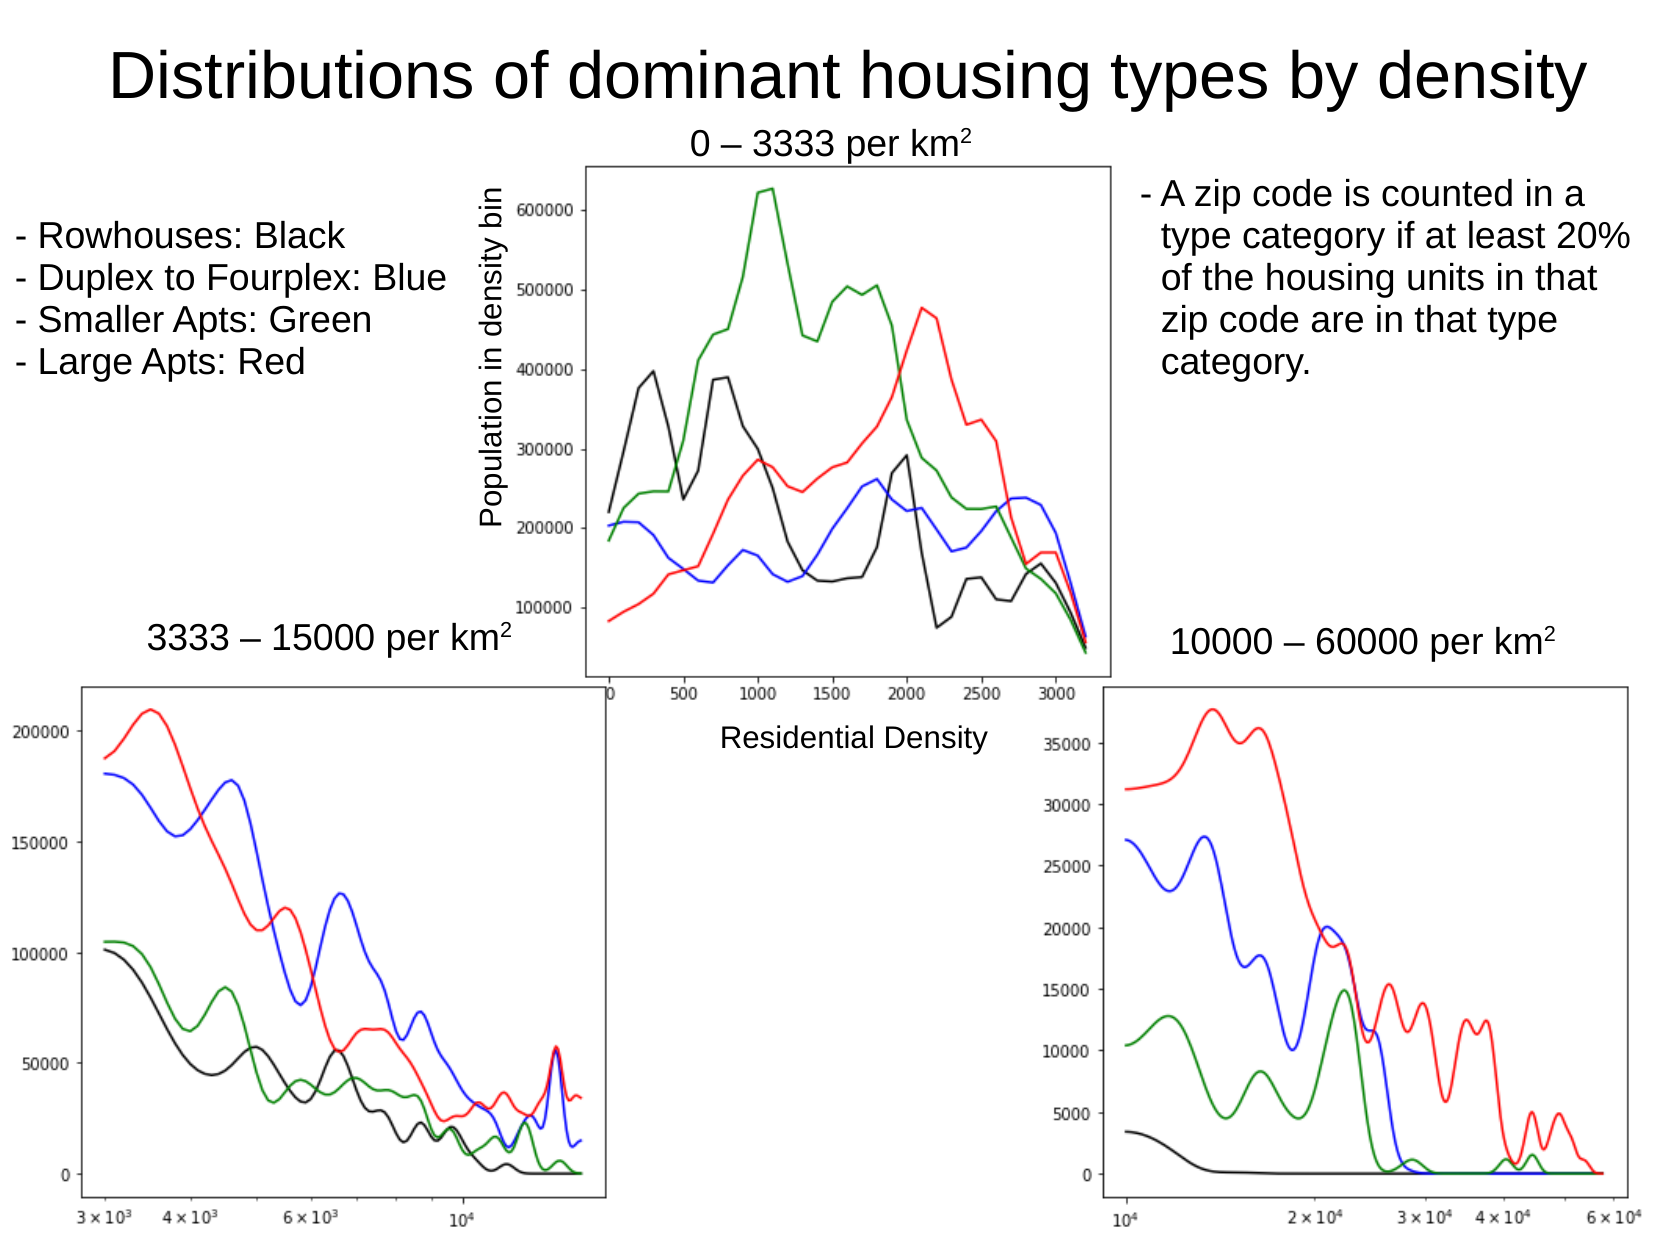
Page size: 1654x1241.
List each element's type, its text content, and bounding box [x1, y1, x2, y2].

text_box 0 – 3333 per km2 [675, 114, 988, 173]
text_box - Rowhouses: Black - Duplex to Fourplex: Blue - Smaller Apts: Green - Large Apts: Red [0, 207, 463, 432]
text_box Population in density bin [465, 172, 516, 544]
text_box 3333 – 15000 per km2 [131, 608, 527, 667]
text_box 10000 – 60000 per km2 [1155, 613, 1571, 672]
picture [0, 149, 1654, 1241]
title Distributions of dominant housing types by density [60, 30, 1639, 121]
text_box - A zip code is counted in a type category if at least 20% of the housing units in that zip code are in that type category. [1125, 165, 1654, 390]
text_box Residential Density [705, 713, 1004, 763]
